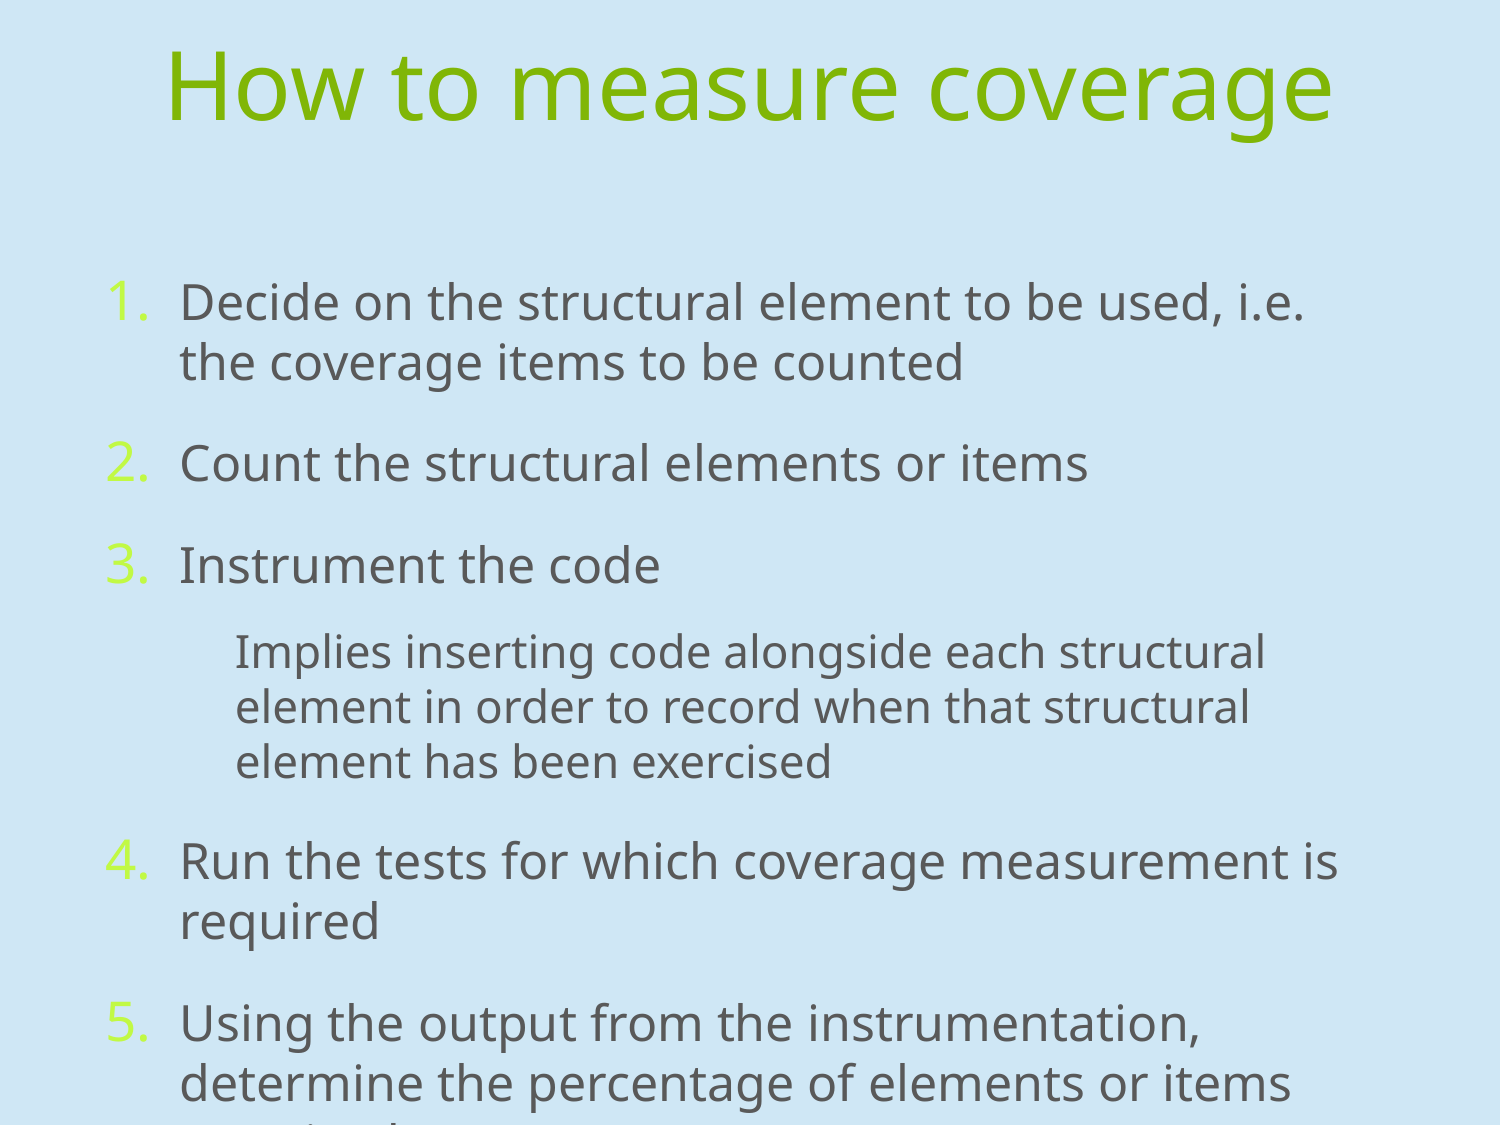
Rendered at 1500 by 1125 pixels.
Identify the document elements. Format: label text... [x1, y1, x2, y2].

title How to measure coverage [90, 17, 1410, 237]
list Decide on the structural element to be used, i.e. the coverage items to be counted Count the structural elements or items Instrument the code Implies inserting code alongside each structural element in order to record when that structural element has been exercised Run the tests for which coverage measurement is required Using the output from the instrumentation, determine the percentage of elements or items exercised Determining the actual coverage measure is a matter of analyzing the recorded information [90, 262, 1410, 1097]
